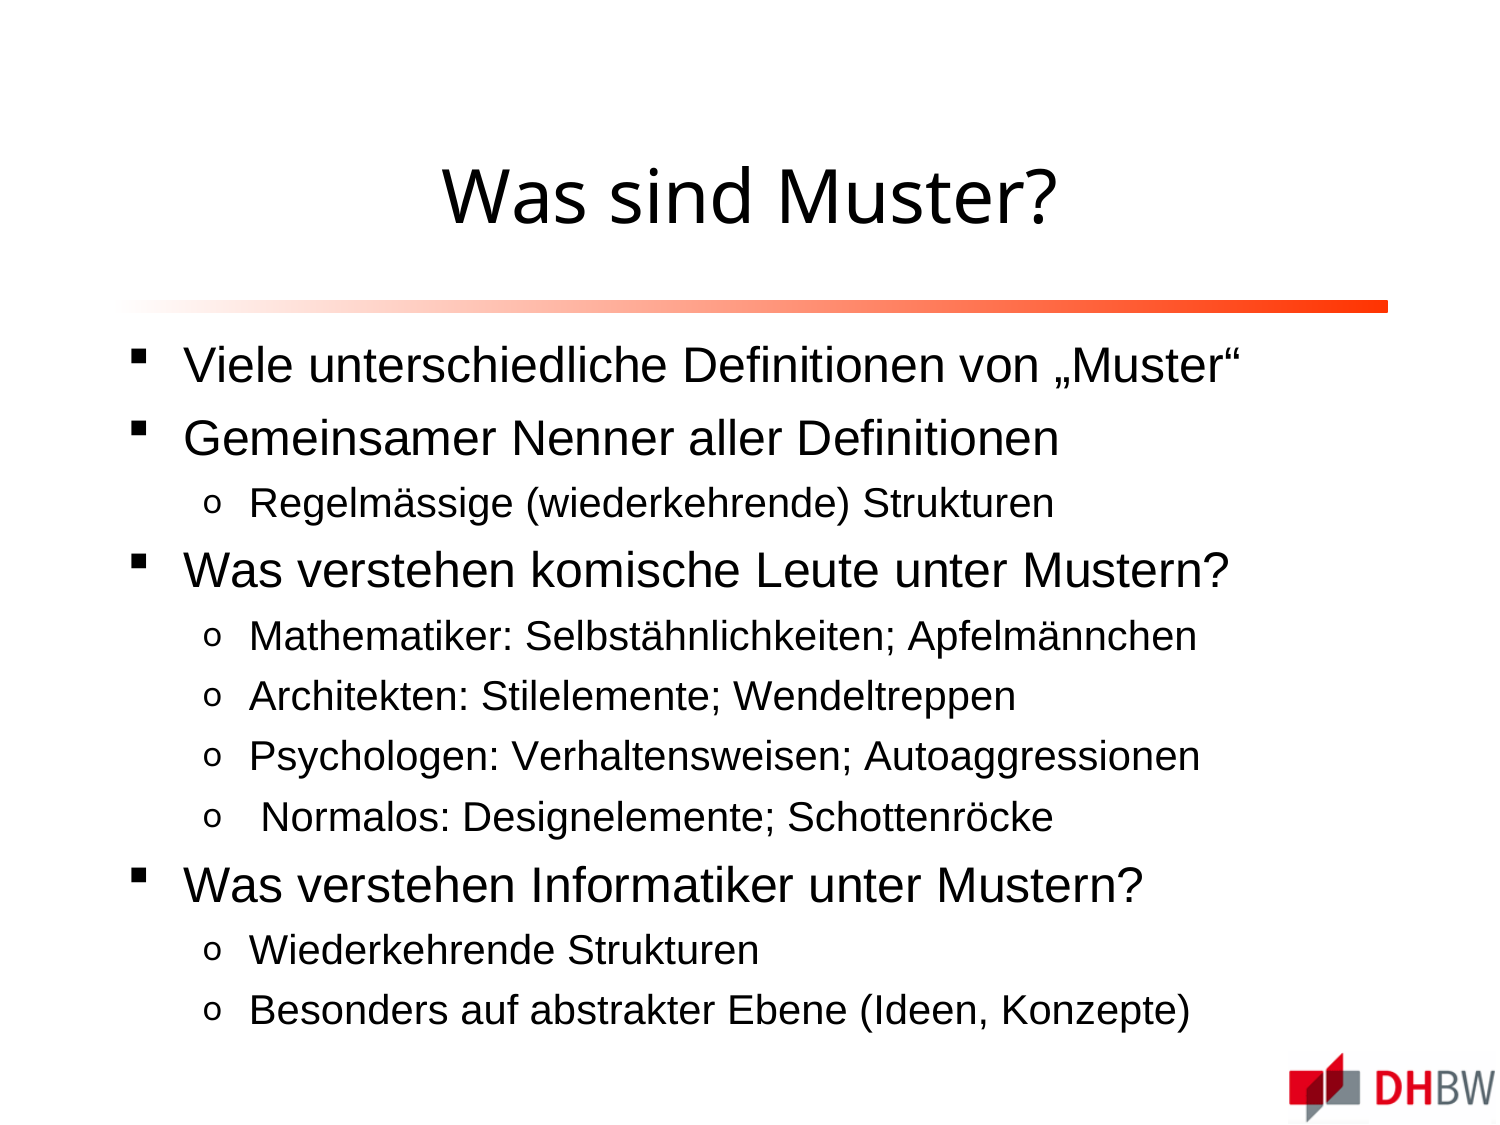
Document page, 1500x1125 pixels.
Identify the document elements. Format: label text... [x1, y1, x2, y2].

title Was sind Muster? [112, 99, 1388, 288]
picture [1288, 1051, 1496, 1124]
list Viele unterschiedliche Definitionen von „Muster“ Gemeinsamer Nenner aller Definitionen Regelmässige (wiederkehrende) Strukturen Was verstehen komische Leute unter Mustern? Mathematiker: Selbstähnlichkeiten; Apfelmännchen Architekten: Stilelemente; Wendeltreppen Psychologen: Verhaltensweisen; Autoaggressionen Normalos: Designelemente; Schottenröcke Was verstehen Informatiker unter Mustern? Wiederkehrende Strukturen Besonders auf abstrakter Ebene (Ideen, Konzepte) [112, 324, 1388, 1051]
